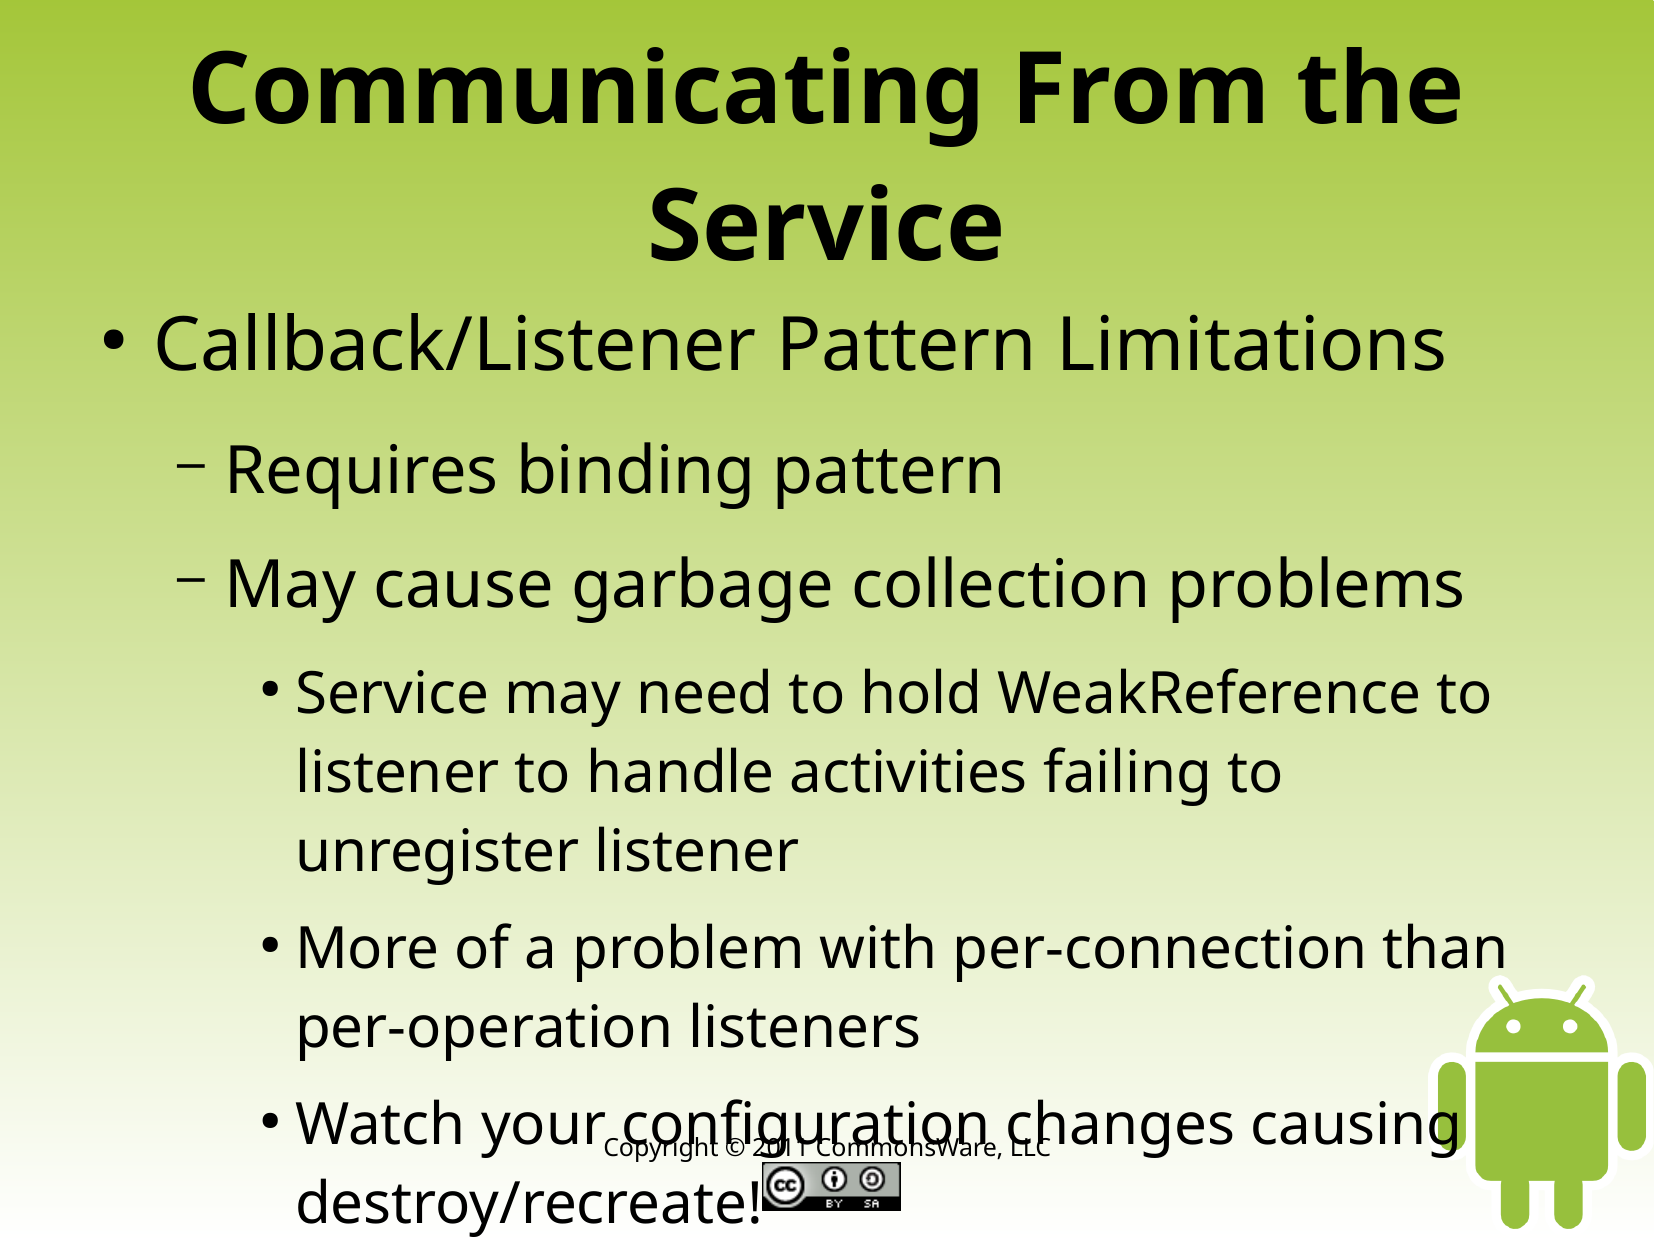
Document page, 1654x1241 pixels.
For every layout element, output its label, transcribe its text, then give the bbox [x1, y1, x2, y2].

title Communicating From the Service [82, 49, 1571, 257]
list Callback/Listener Pattern Limitations Requires binding pattern May cause garbage collection problems Service may need to hold WeakReference to listener to handle activities failing to unregister listener More of a problem with per-connection than per-operation listeners Watch your configuration changes causing destroy/recreate! [82, 290, 1571, 1094]
picture [1428, 975, 1654, 1238]
picture [762, 1162, 901, 1211]
